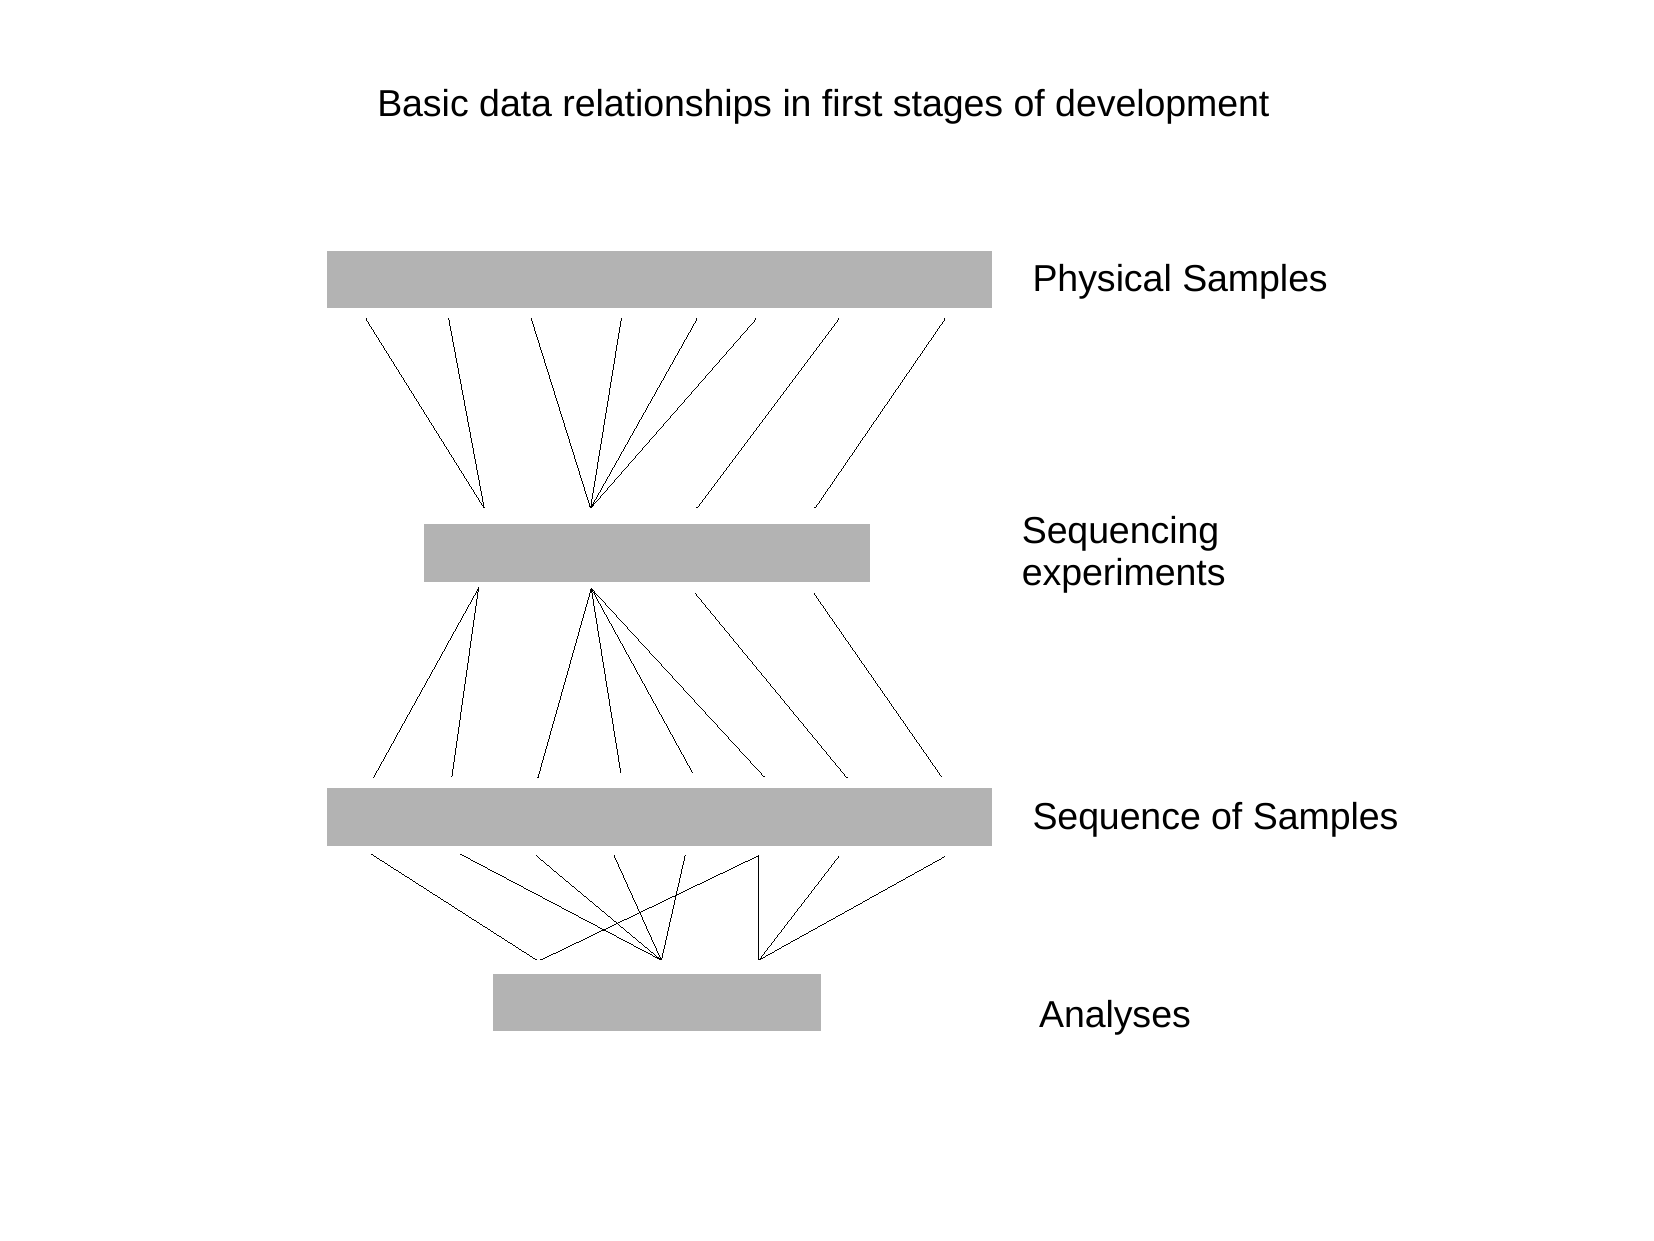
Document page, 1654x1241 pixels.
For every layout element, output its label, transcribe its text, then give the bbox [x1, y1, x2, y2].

table_header [800, 251, 900, 308]
table_header [327, 788, 410, 846]
table_header [327, 251, 410, 308]
table_header [800, 788, 900, 846]
table_header [712, 974, 821, 1031]
table_header [536, 524, 647, 582]
table_header [494, 788, 577, 846]
table_header [493, 974, 602, 1031]
table_header [577, 251, 660, 308]
text_box Physical Samples [1017, 250, 1343, 308]
table_header [729, 788, 800, 846]
table_header [494, 251, 577, 308]
table_header [900, 251, 992, 308]
table_header [660, 788, 729, 846]
table_header [660, 251, 729, 308]
table_header [900, 788, 992, 846]
table_header [647, 524, 758, 582]
text_box Analyses [1024, 986, 1206, 1044]
table_header [577, 788, 660, 846]
text_box Sequence of Samples [1017, 787, 1414, 845]
text_box Sequencing experiments [1007, 501, 1241, 601]
table_header [758, 524, 870, 582]
text_box Basic data relationships in first stages of development [362, 74, 1285, 132]
table_header [410, 251, 494, 308]
table_header [602, 974, 712, 1031]
table_header [410, 788, 494, 846]
table_header [729, 251, 800, 308]
table_header [424, 524, 536, 582]
